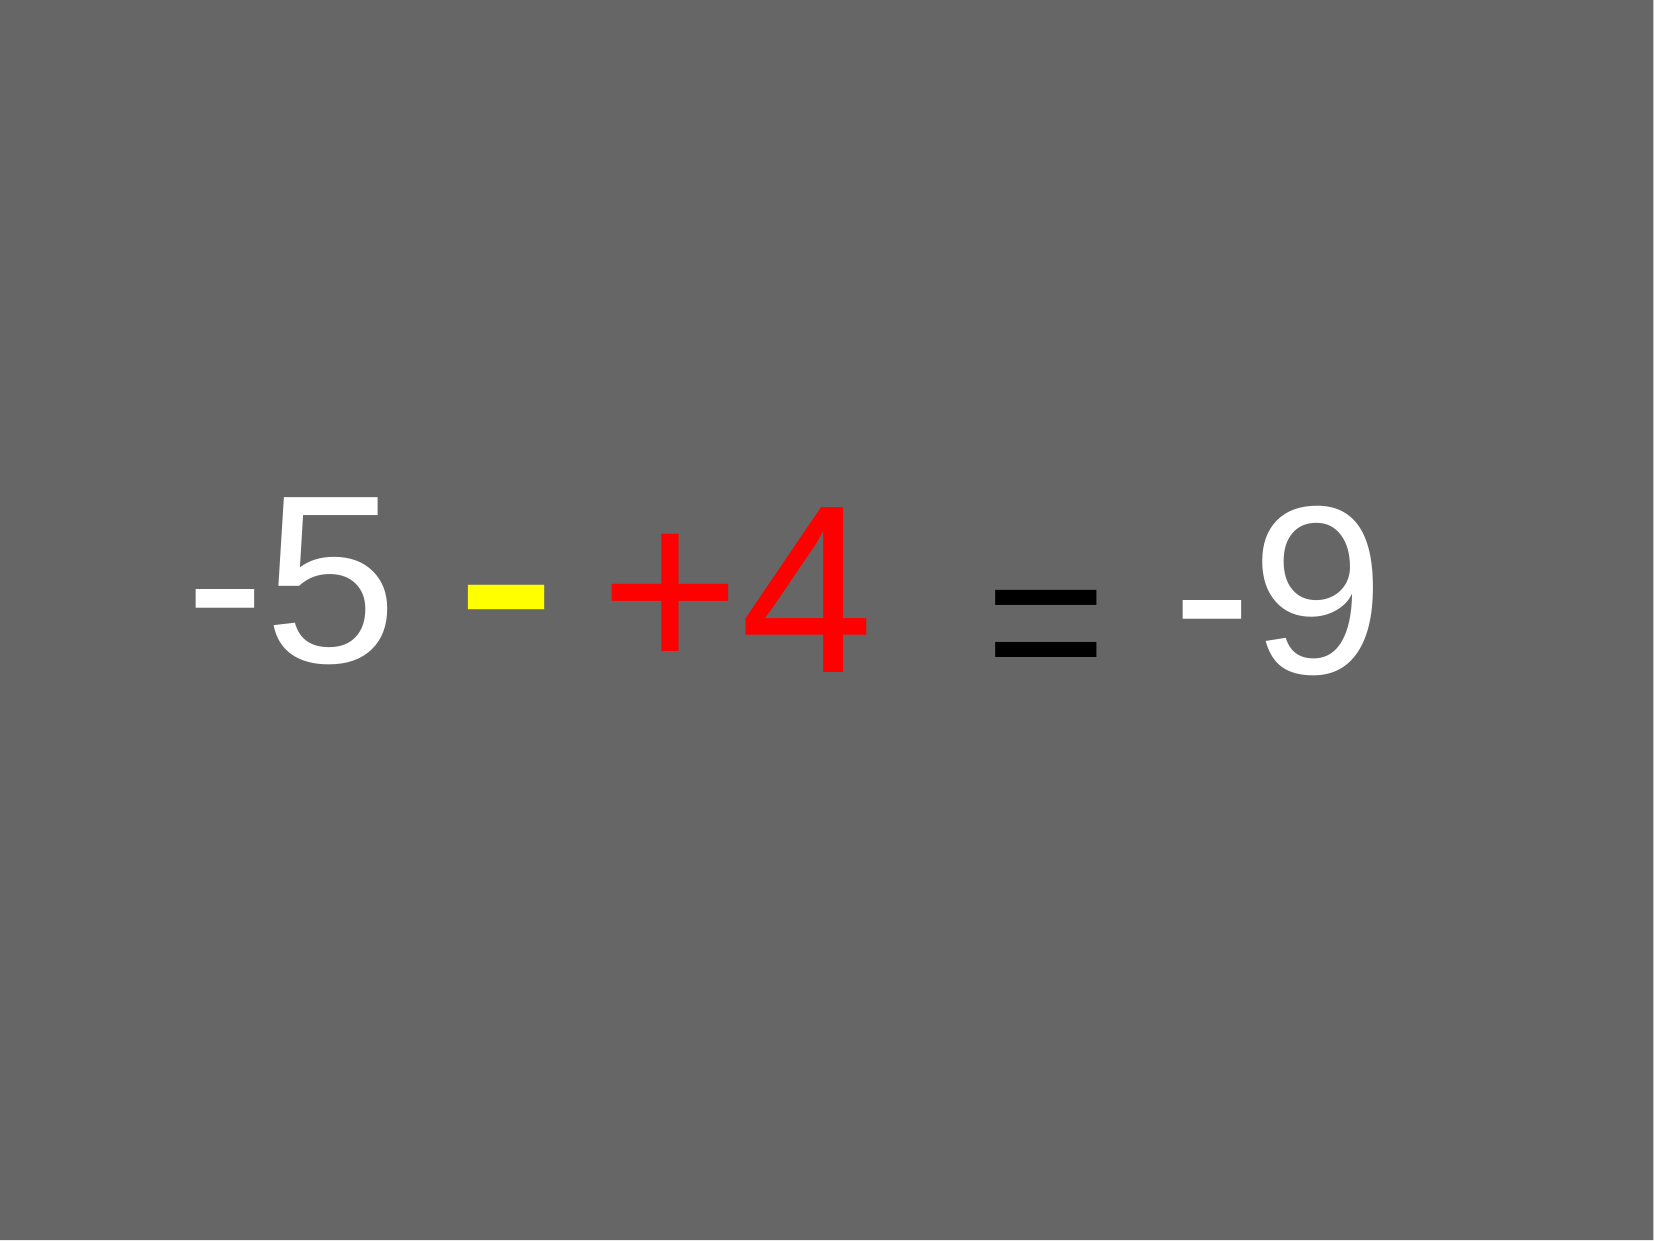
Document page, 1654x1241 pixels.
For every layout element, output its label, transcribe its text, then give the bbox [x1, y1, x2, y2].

text_box -9 [1157, 449, 1401, 733]
text_box [0, 0, 1654, 1241]
text_box +4 [591, 448, 922, 732]
text_box - [439, 389, 591, 754]
text_box -5 [170, 438, 414, 721]
text_box = [970, 496, 1123, 745]
